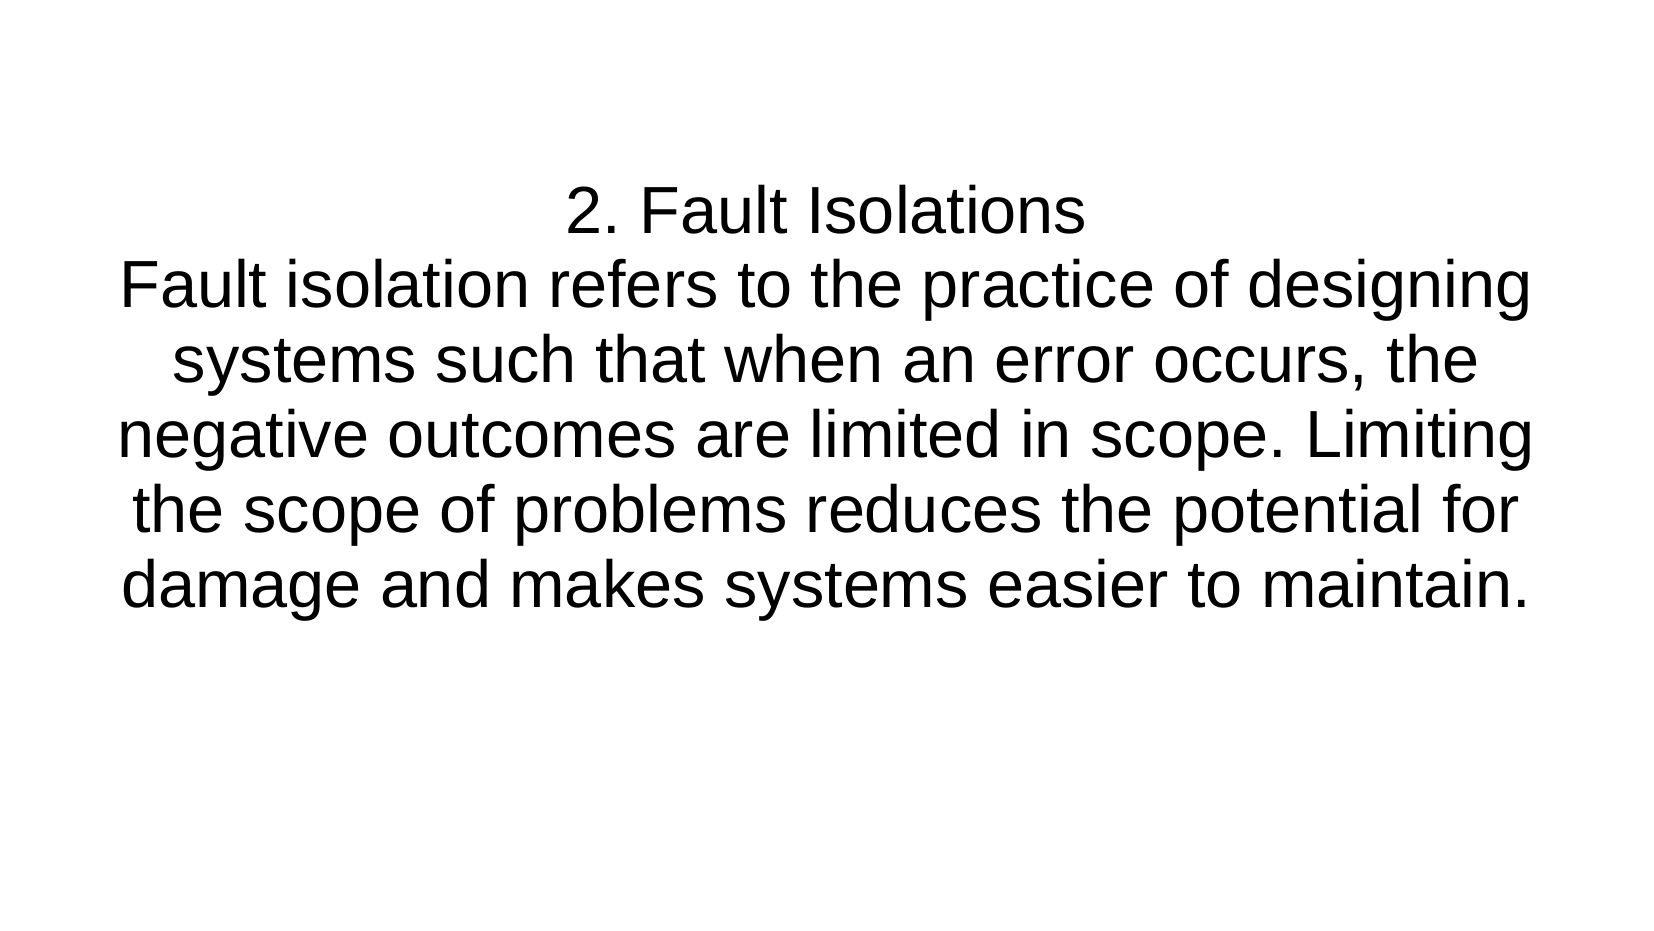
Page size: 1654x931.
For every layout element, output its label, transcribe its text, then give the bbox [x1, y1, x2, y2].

subtitle 2. Fault Isolations Fault isolation refers to the practice of designing systems such that when an error occurs, the negative outcomes are limited in scope. Limiting the scope of problems reduces the potential for damage and makes systems easier to maintain. [82, 37, 1571, 757]
